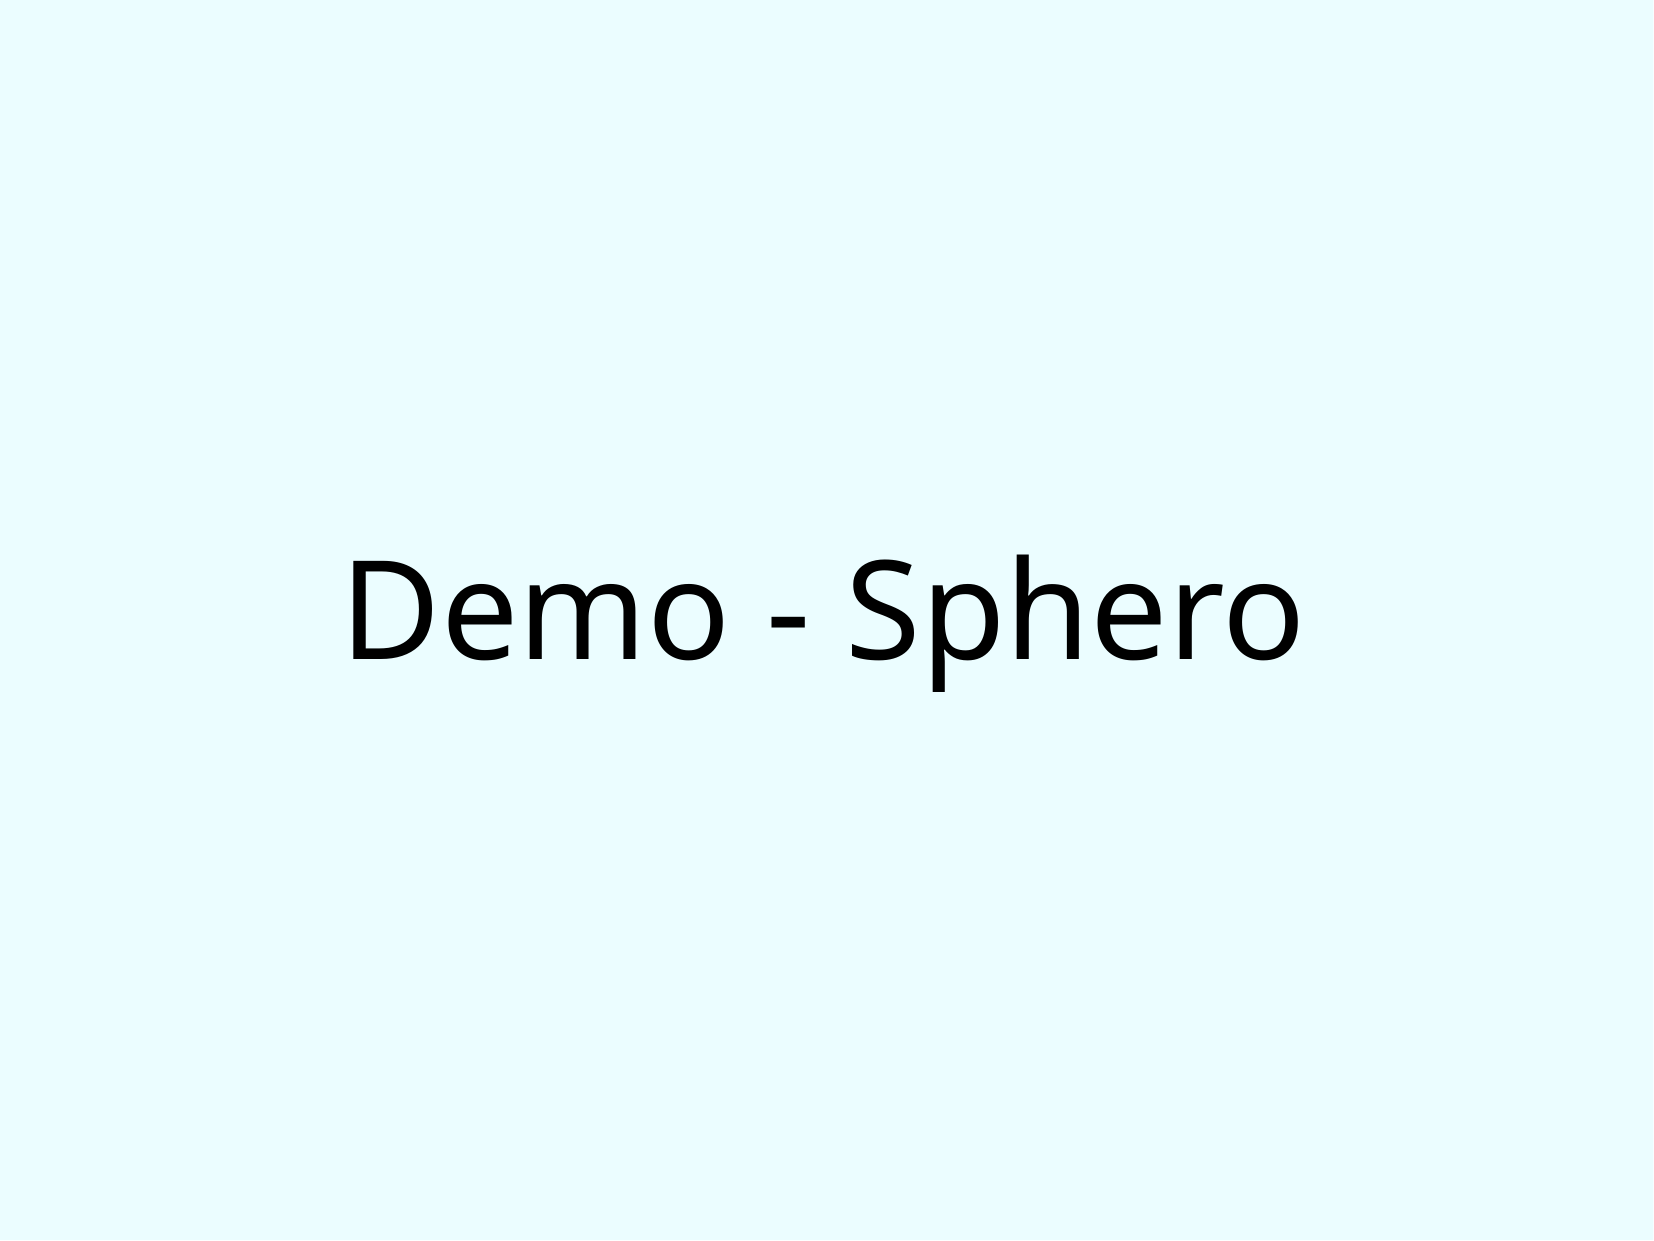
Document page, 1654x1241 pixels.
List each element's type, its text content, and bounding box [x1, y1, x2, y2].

text_box Demo - Sphero [79, 69, 1568, 1144]
